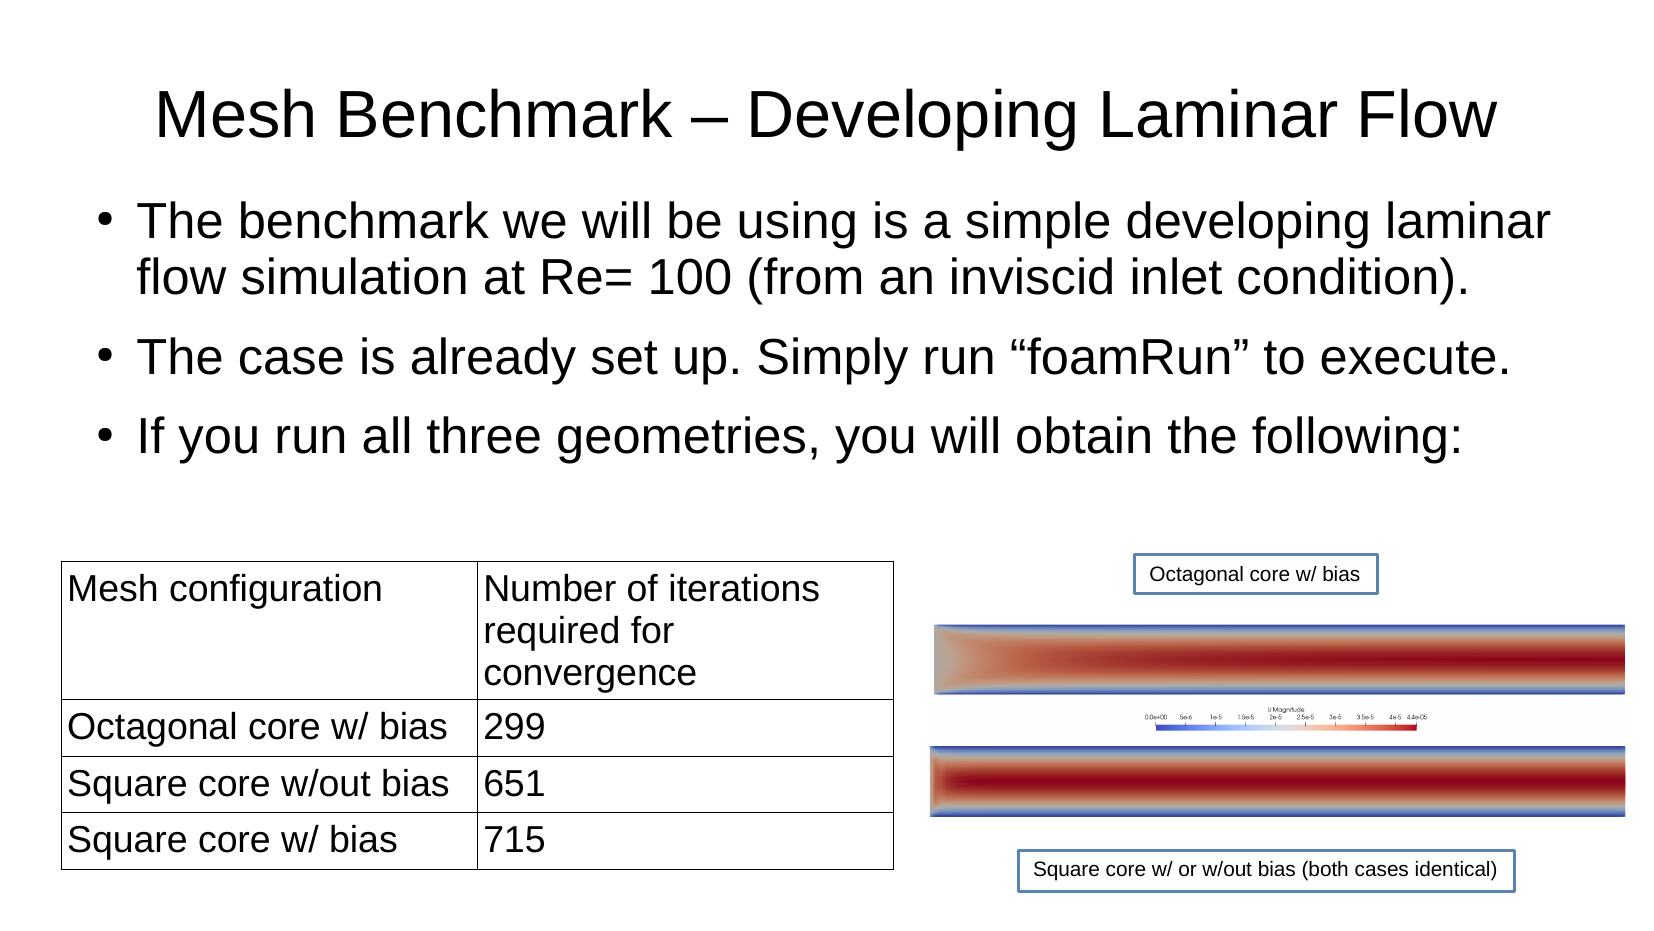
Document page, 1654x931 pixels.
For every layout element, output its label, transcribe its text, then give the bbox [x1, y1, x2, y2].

table_cell Octagonal core w/ bias [62, 700, 477, 756]
table_header Number of iterations required for convergence [478, 562, 893, 699]
table_cell 299 [478, 700, 893, 756]
text_box Square core w/ or w/out bias (both cases identical) [1018, 850, 1515, 892]
picture [919, 616, 1635, 824]
table_cell 651 [478, 757, 893, 812]
table_header Mesh configuration [62, 562, 477, 699]
list The benchmark we will be using is a simple developing laminar flow simulation at Re= 100 (from an inviscid inlet condition). The case is already set up. Simply run “foamRun” to execute. If you run all three geometries, you will obtain the following: [82, 192, 1571, 519]
text_box Octagonal core w/ bias [1134, 554, 1378, 594]
title Mesh Benchmark – Developing Laminar Flow [82, 37, 1571, 192]
table_cell 715 [478, 813, 893, 869]
table_cell Square core w/out bias [62, 757, 477, 812]
table_cell Square core w/ bias [62, 813, 477, 869]
